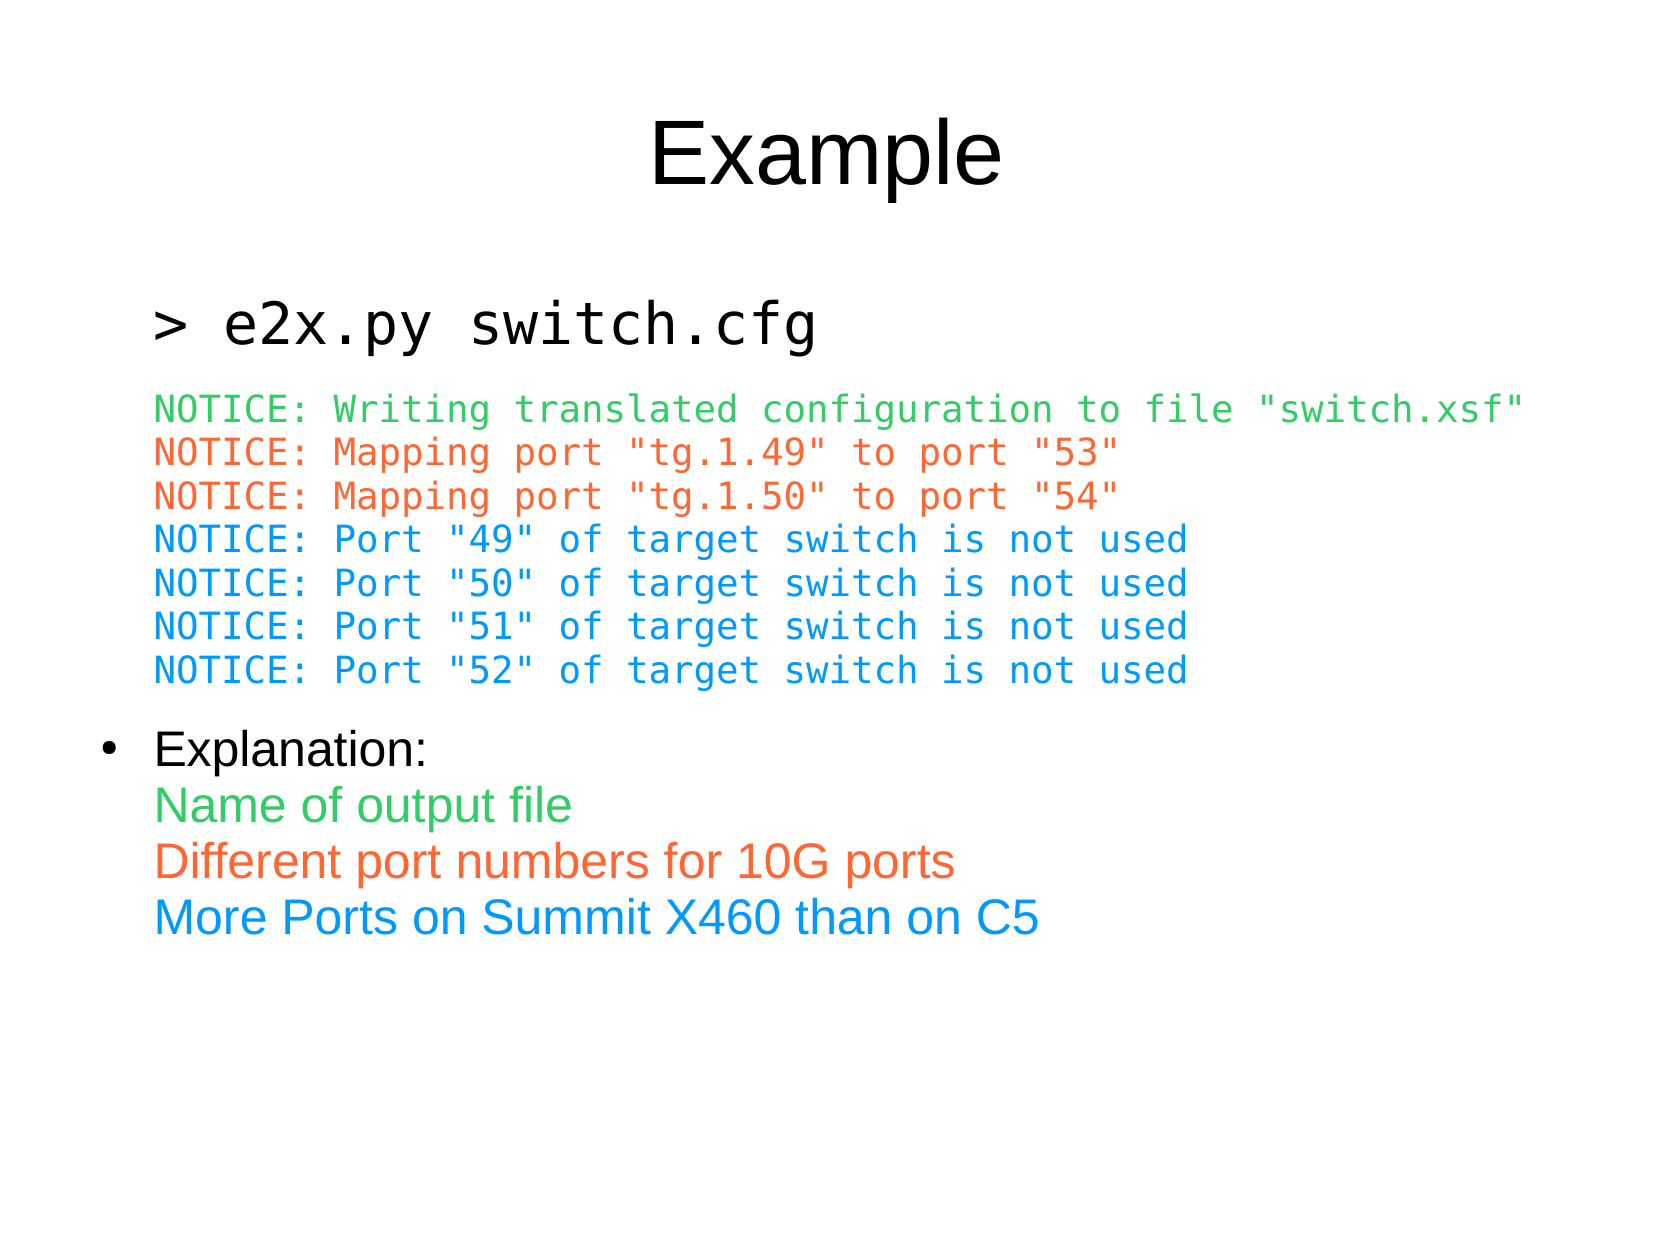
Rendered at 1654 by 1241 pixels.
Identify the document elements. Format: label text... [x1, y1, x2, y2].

title Example [82, 49, 1571, 257]
list > e2x.py switch.cfg NOTICE: Writing translated configuration to file "switch.xsf" NOTICE: Mapping port "tg.1.49" to port "53" NOTICE: Mapping port "tg.1.50" to port "54" NOTICE: Port "49" of target switch is not used NOTICE: Port "50" of target switch is not used NOTICE: Port "51" of target switch is not used NOTICE: Port "52" of target switch is not used Explanation: Name of output file Different port numbers for 10G ports More Ports on Summit X460 than on C5 [82, 290, 1571, 1010]
